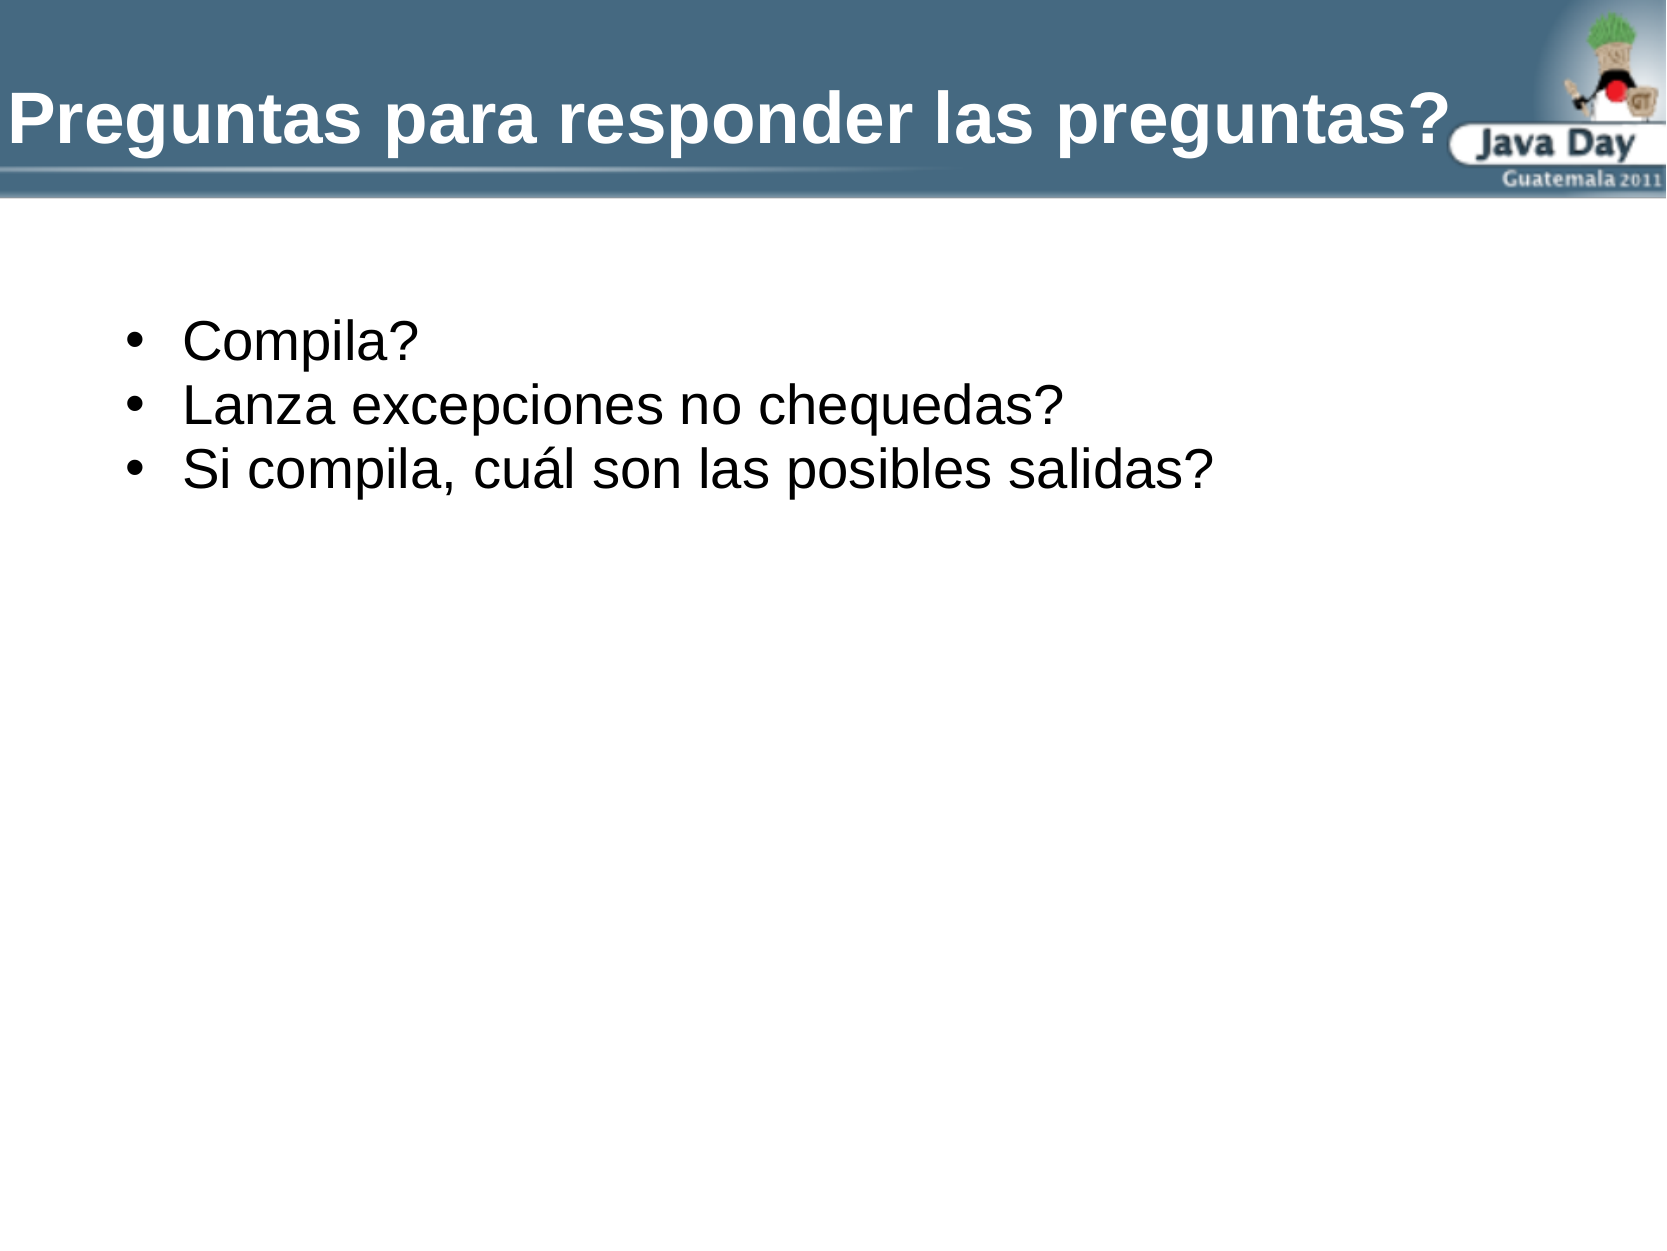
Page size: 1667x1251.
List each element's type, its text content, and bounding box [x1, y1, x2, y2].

picture [0, 0, 1666, 200]
text_box Compila? Lanza excepciones no chequedas? Si compila, cuál son las posibles salidas? [107, 308, 1362, 566]
text_box Preguntas para responder las preguntas? [7, 77, 1502, 161]
